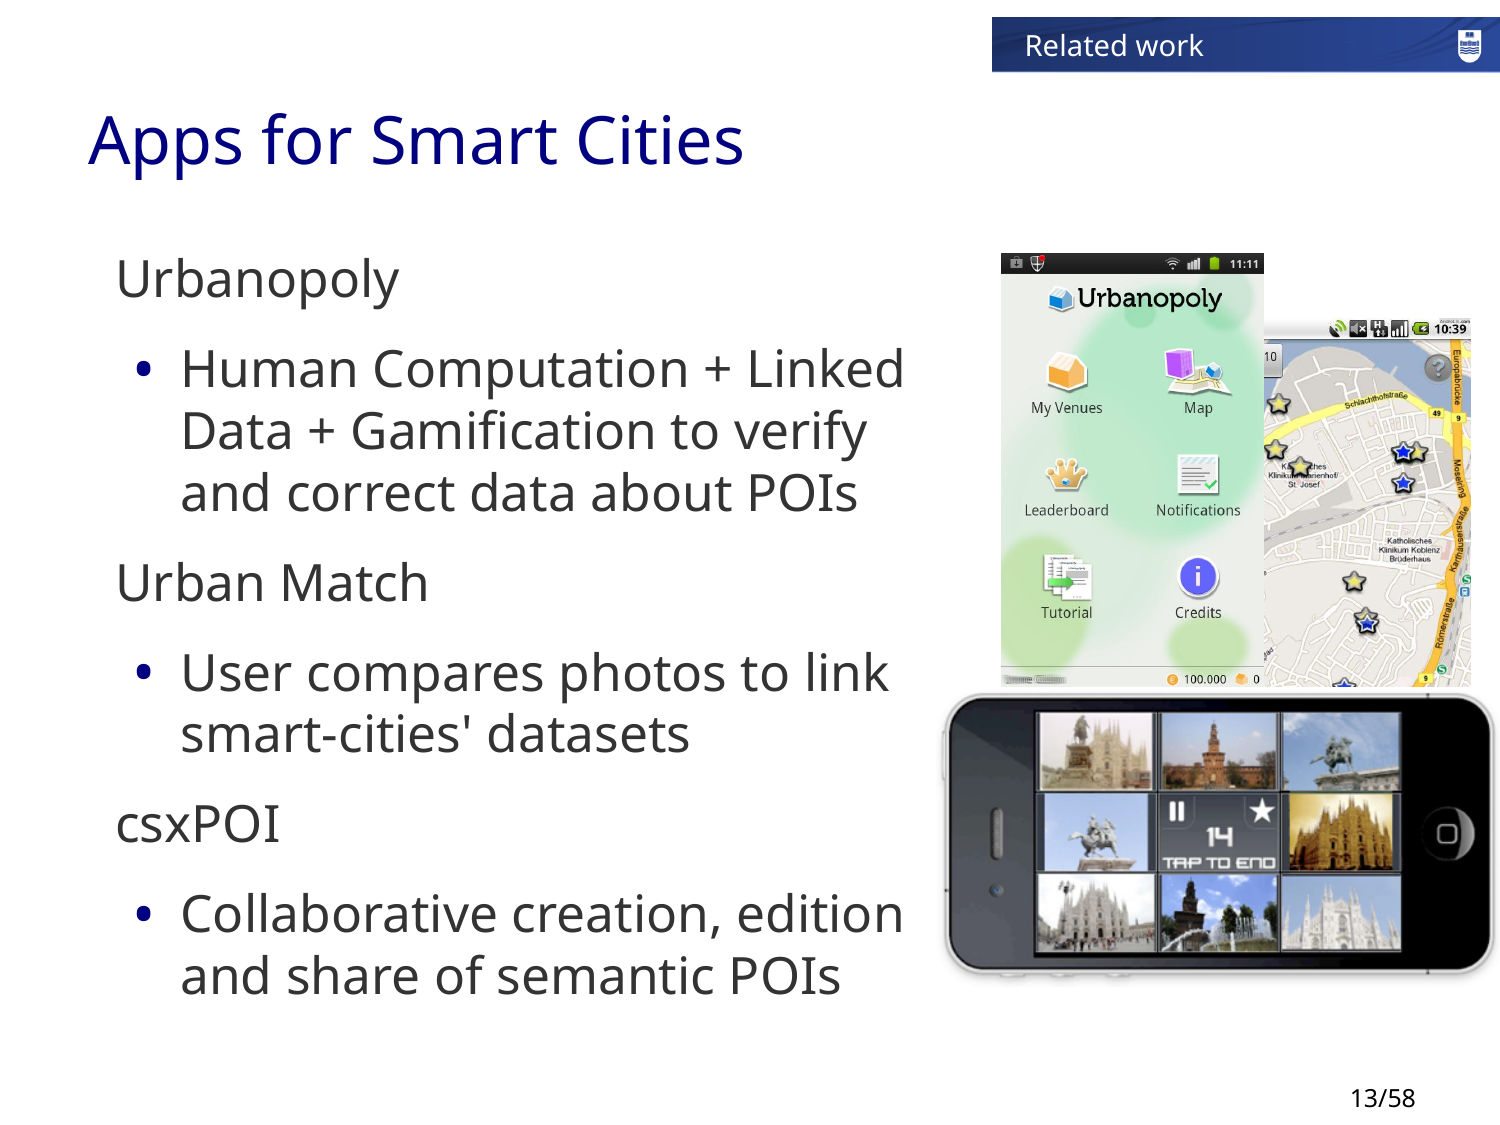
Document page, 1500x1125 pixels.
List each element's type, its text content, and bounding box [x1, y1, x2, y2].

text_box Related work [1009, 17, 1483, 67]
title Apps for Smart Cities [2, 99, 1365, 177]
picture [935, 253, 1500, 987]
list Urbanopoly Human Computation + Linked Data + Gamification to verify and correct data about POIs Urban Match User compares photos to link smart-cities' datasets csxPOI Collaborative creation, edition and share of semantic POIs [100, 238, 955, 1028]
picture [992, 17, 1500, 73]
